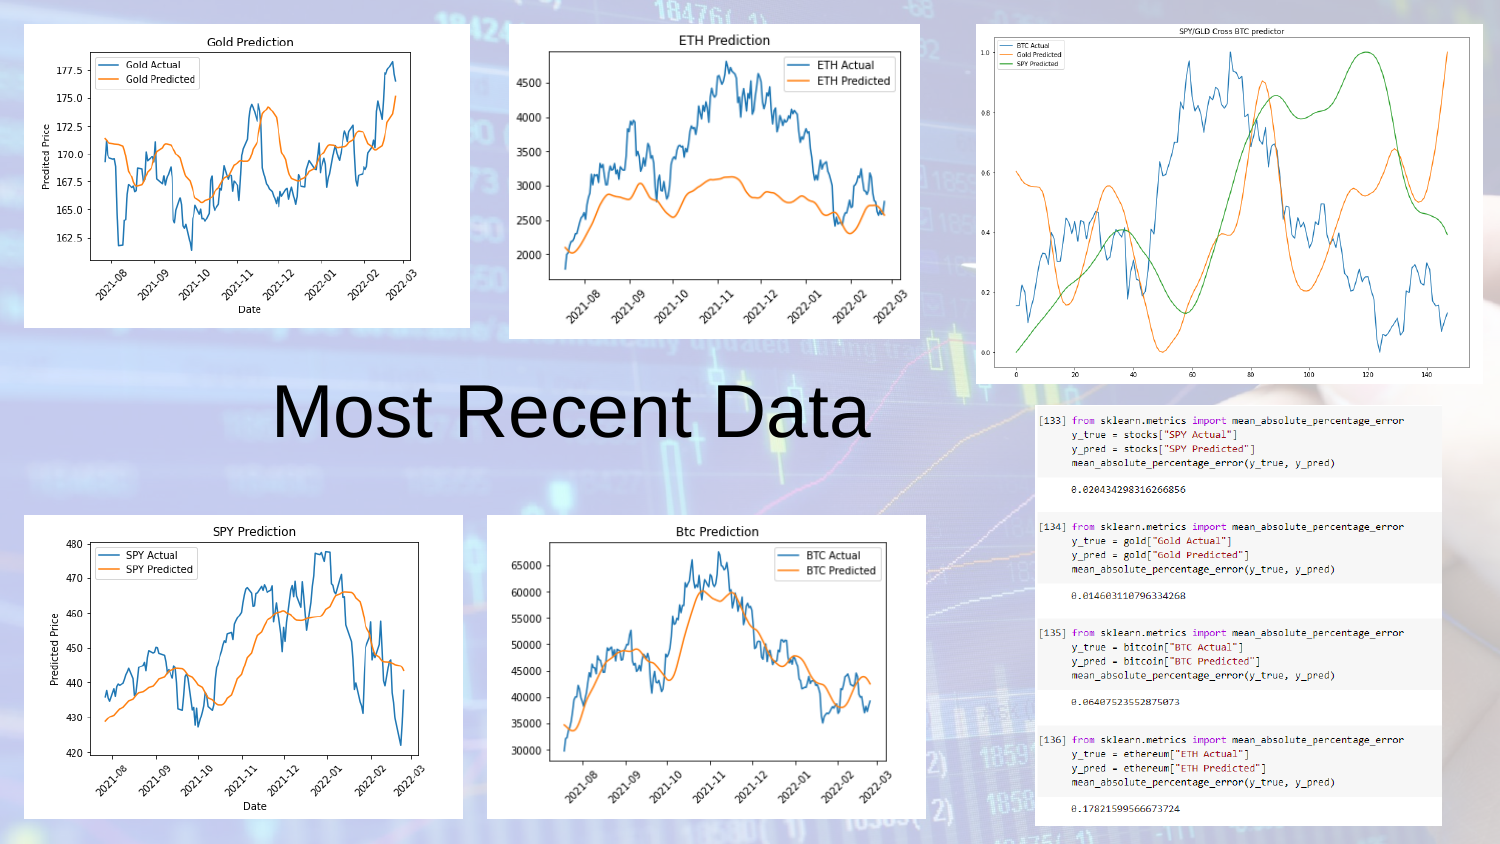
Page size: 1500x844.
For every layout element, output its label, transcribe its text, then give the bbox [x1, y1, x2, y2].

title Most Recent Data [0, 342, 1270, 481]
picture [0, 0, 1500, 844]
